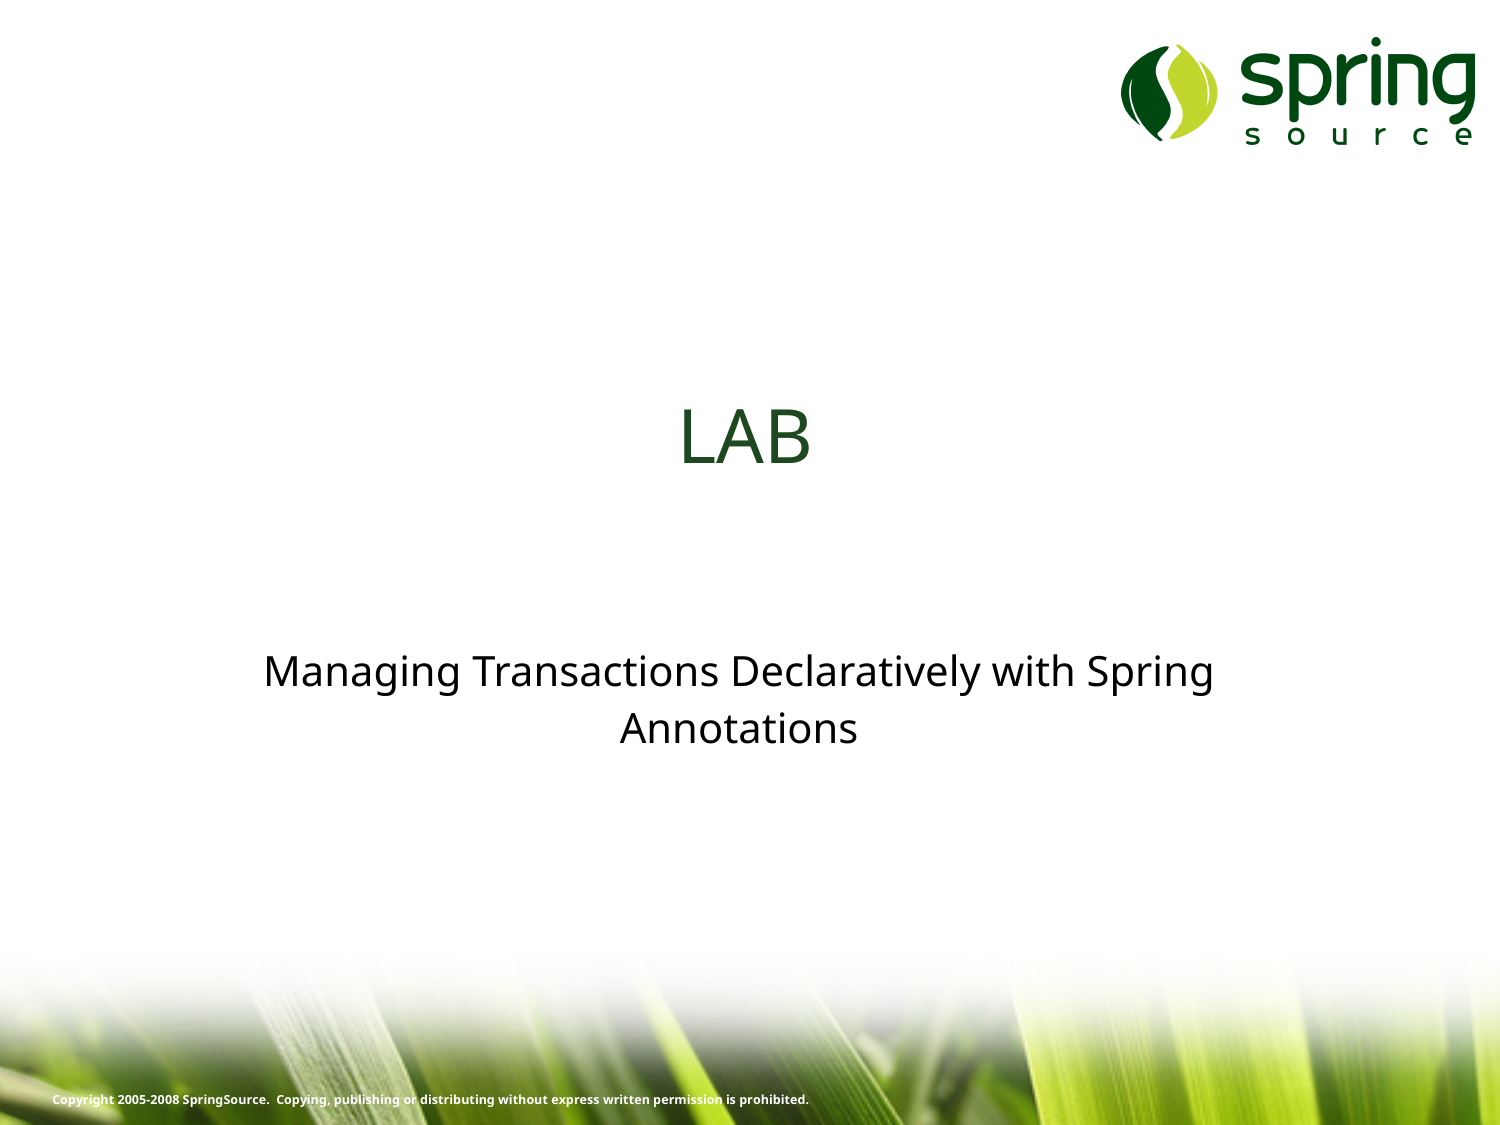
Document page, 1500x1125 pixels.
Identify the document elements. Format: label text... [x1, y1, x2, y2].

picture [0, 944, 1500, 1125]
picture [1121, 37, 1475, 145]
subtitle Managing Transactions Declaratively with Spring Annotations [214, 499, 1265, 788]
title LAB [107, 340, 1383, 529]
